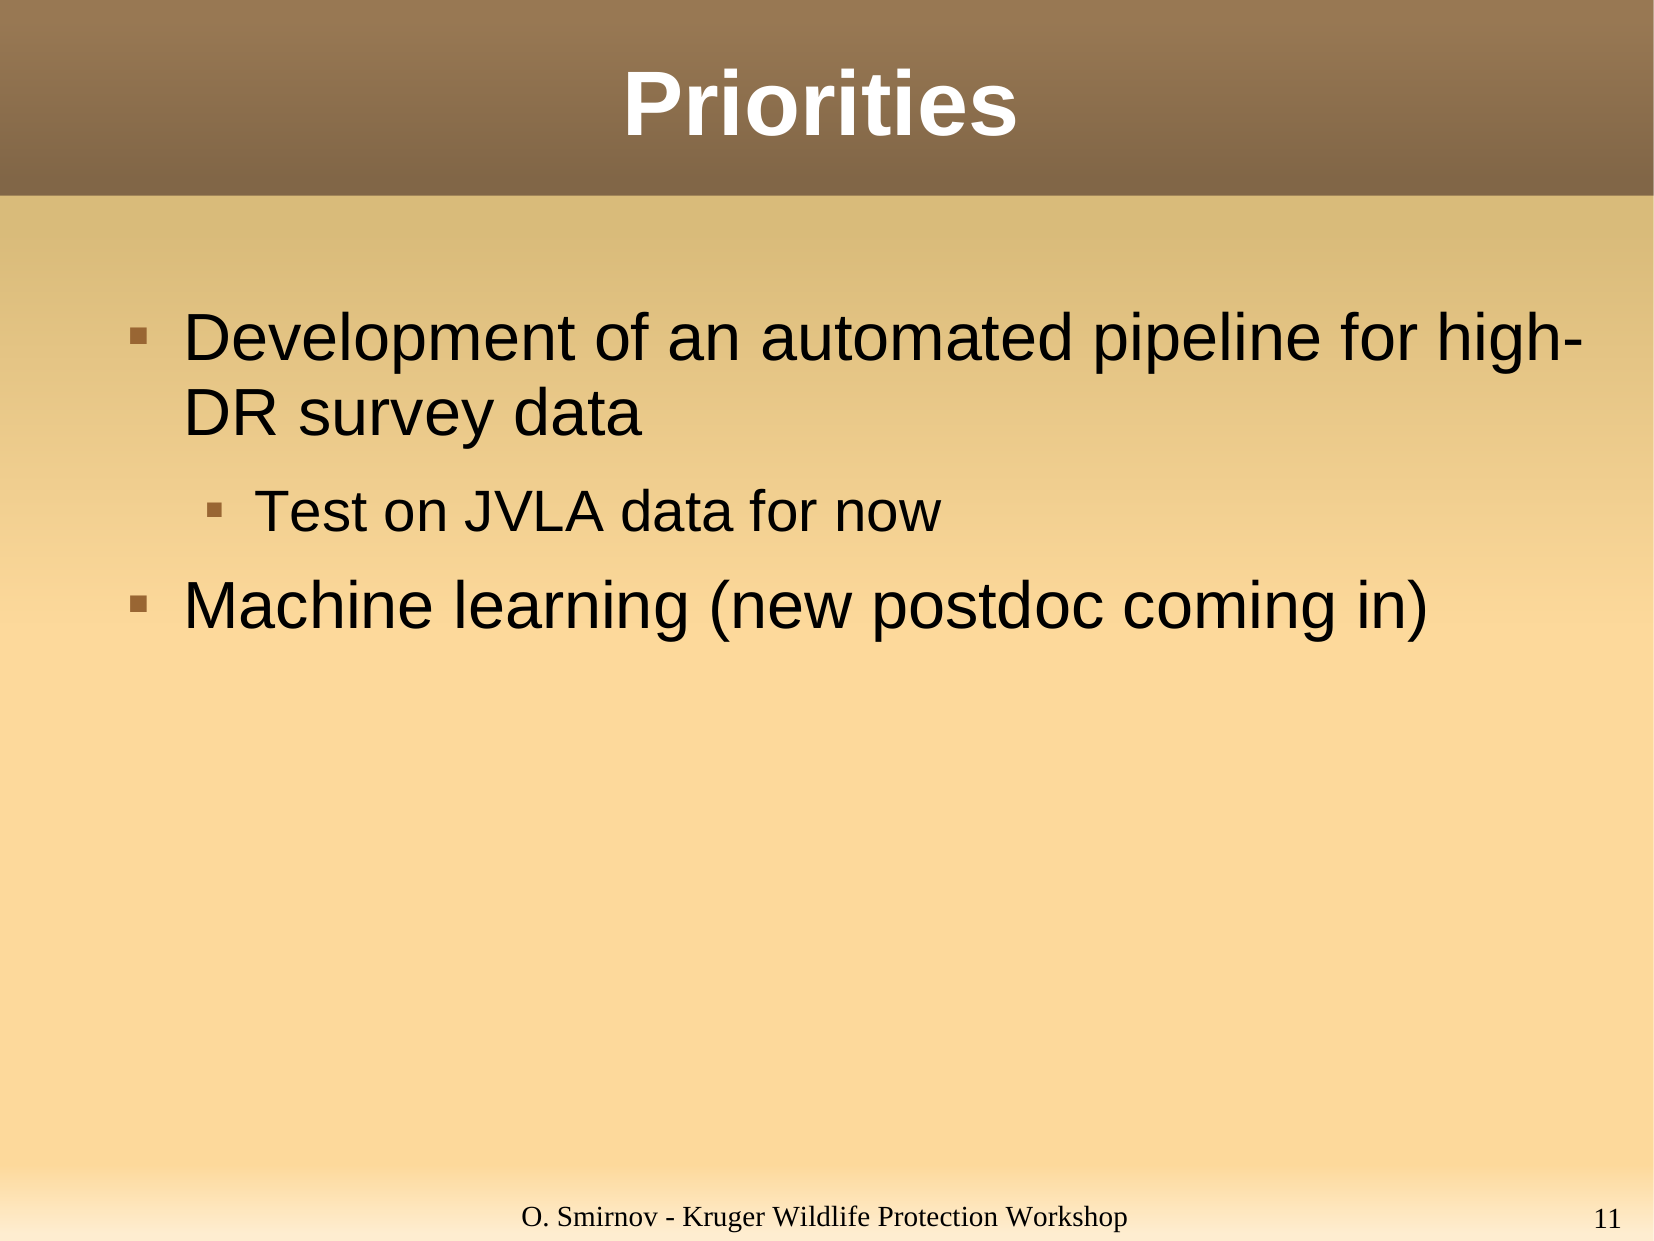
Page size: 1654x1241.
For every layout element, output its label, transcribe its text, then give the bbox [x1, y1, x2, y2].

title Priorities [76, 0, 1565, 208]
list Development of an automated pipeline for high-DR survey data Test on JVLA data for now Machine learning (new postdoc coming in) [112, 300, 1601, 1119]
picture [0, 0, 1654, 1241]
